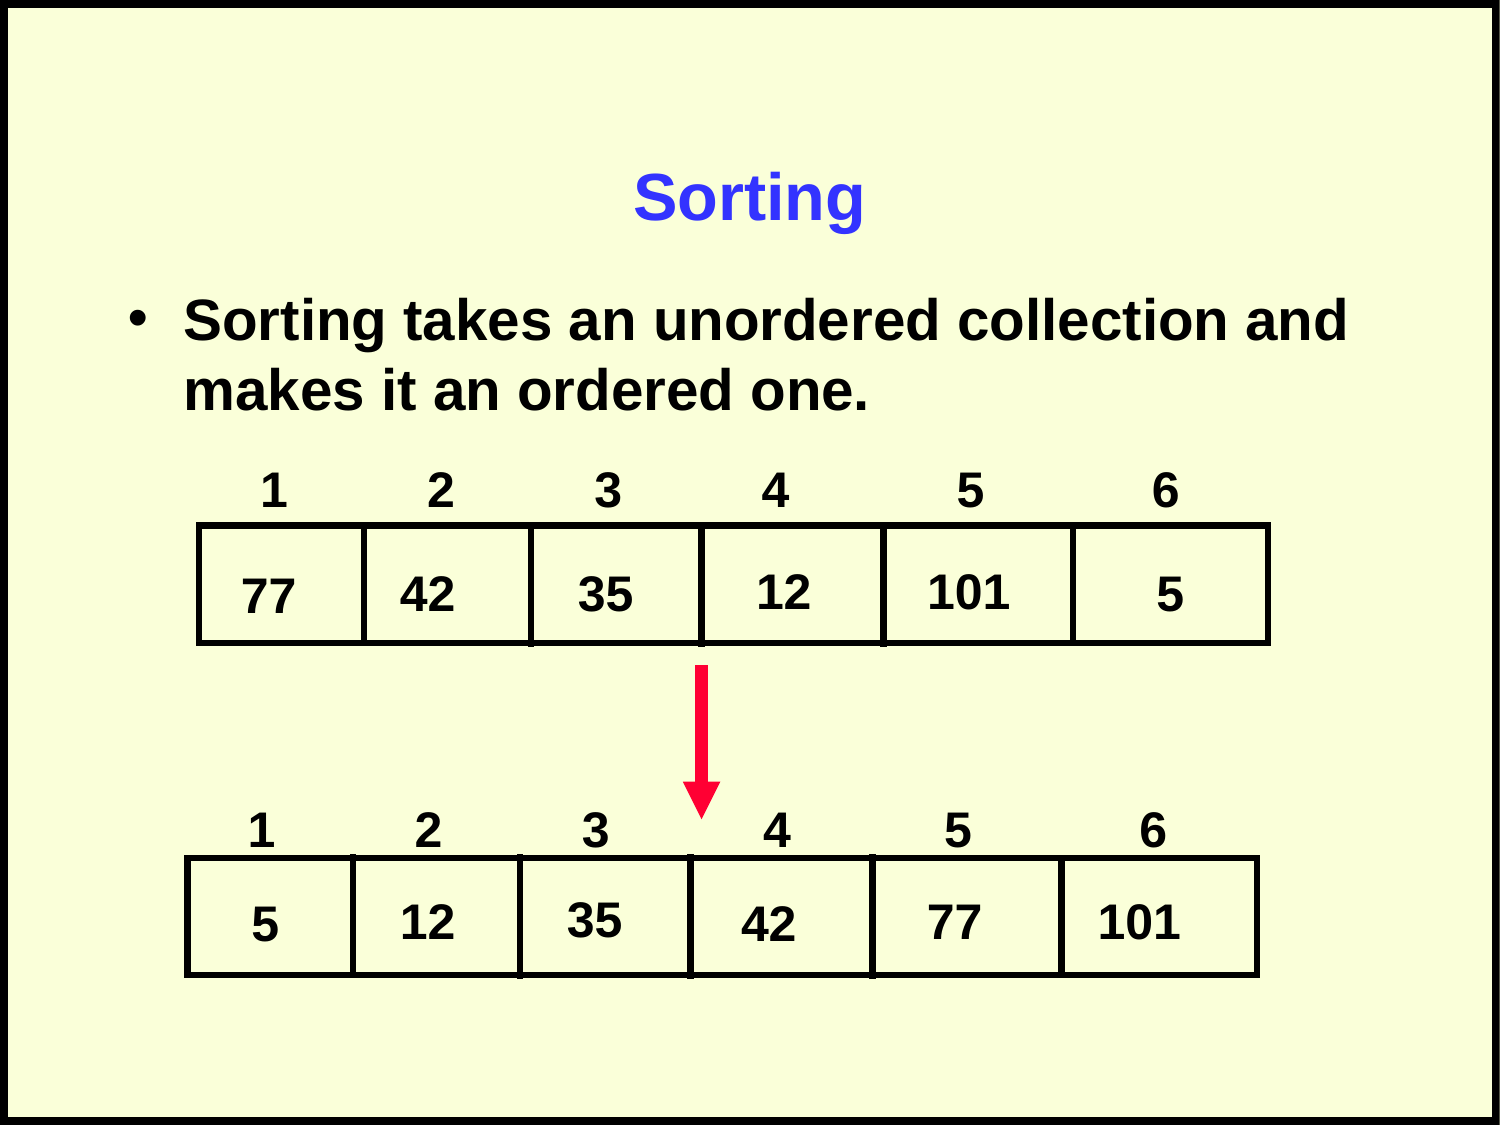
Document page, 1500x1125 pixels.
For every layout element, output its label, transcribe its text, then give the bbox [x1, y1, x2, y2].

text_box 1 2 3 4 5 6 [694, 861, 869, 866]
text_box 12 [384, 882, 471, 958]
text_box 42 [725, 884, 812, 960]
text_box 5 [1141, 554, 1200, 630]
text_box 1 2 3 4 5 6 [244, 449, 1198, 526]
text_box 1 2 3 4 5 6 [1065, 861, 1186, 866]
text_box 42 [384, 554, 471, 630]
text_box 1 2 3 4 5 6 [523, 861, 687, 866]
text_box 101 [912, 551, 1026, 627]
text_box 12 [740, 552, 827, 628]
text_box 77 [225, 556, 312, 632]
text_box 77 [911, 882, 998, 958]
title Sorting [112, 99, 1388, 275]
text_box 101 [1082, 882, 1197, 958]
text_box 1 2 3 4 5 6 [232, 861, 350, 866]
text_box 1 2 3 4 5 6 [876, 861, 1058, 866]
text_box 1 2 3 4 5 6 [232, 790, 1186, 855]
text_box 1 2 3 4 5 6 [356, 861, 517, 866]
text_box 35 [562, 554, 649, 630]
text_box 5 [236, 884, 295, 960]
text_box 35 [551, 880, 638, 956]
list Sorting takes an unordered collection and makes it an ordered one. [112, 275, 1388, 1000]
